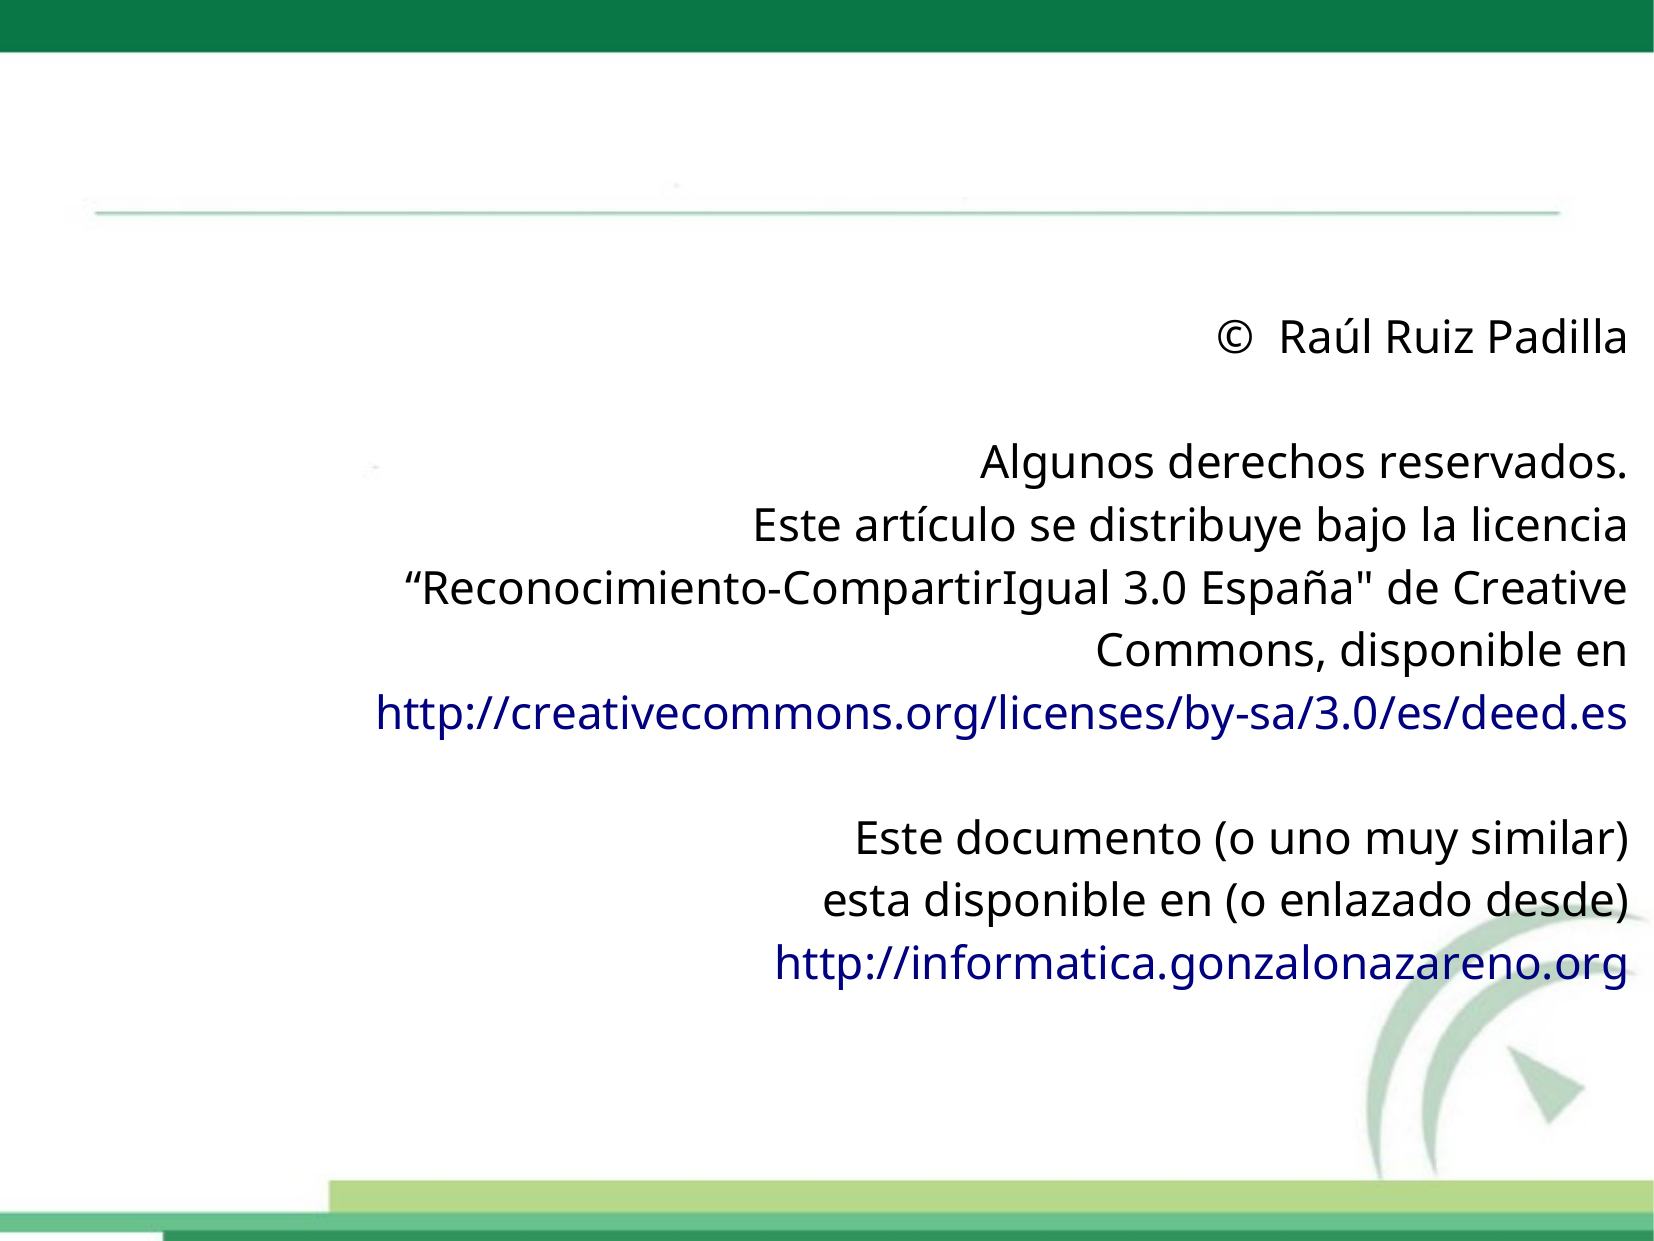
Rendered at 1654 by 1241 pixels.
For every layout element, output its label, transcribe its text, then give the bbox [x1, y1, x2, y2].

title [88, 58, 1577, 266]
text_box © Raúl Ruiz Padilla Algunos derechos reservados. Este artículo se distribuye bajo la licencia “Reconocimiento-CompartirIgual 3.0 España" de Creative Commons, disponible en http://creativecommons.org/licenses/by-sa/3.0/es/deed.es Este documento (o uno muy similar) esta disponible en (o enlazado desde) http://informatica.gonzalonazareno.org [227, 235, 1645, 1156]
picture [0, 0, 1654, 1241]
